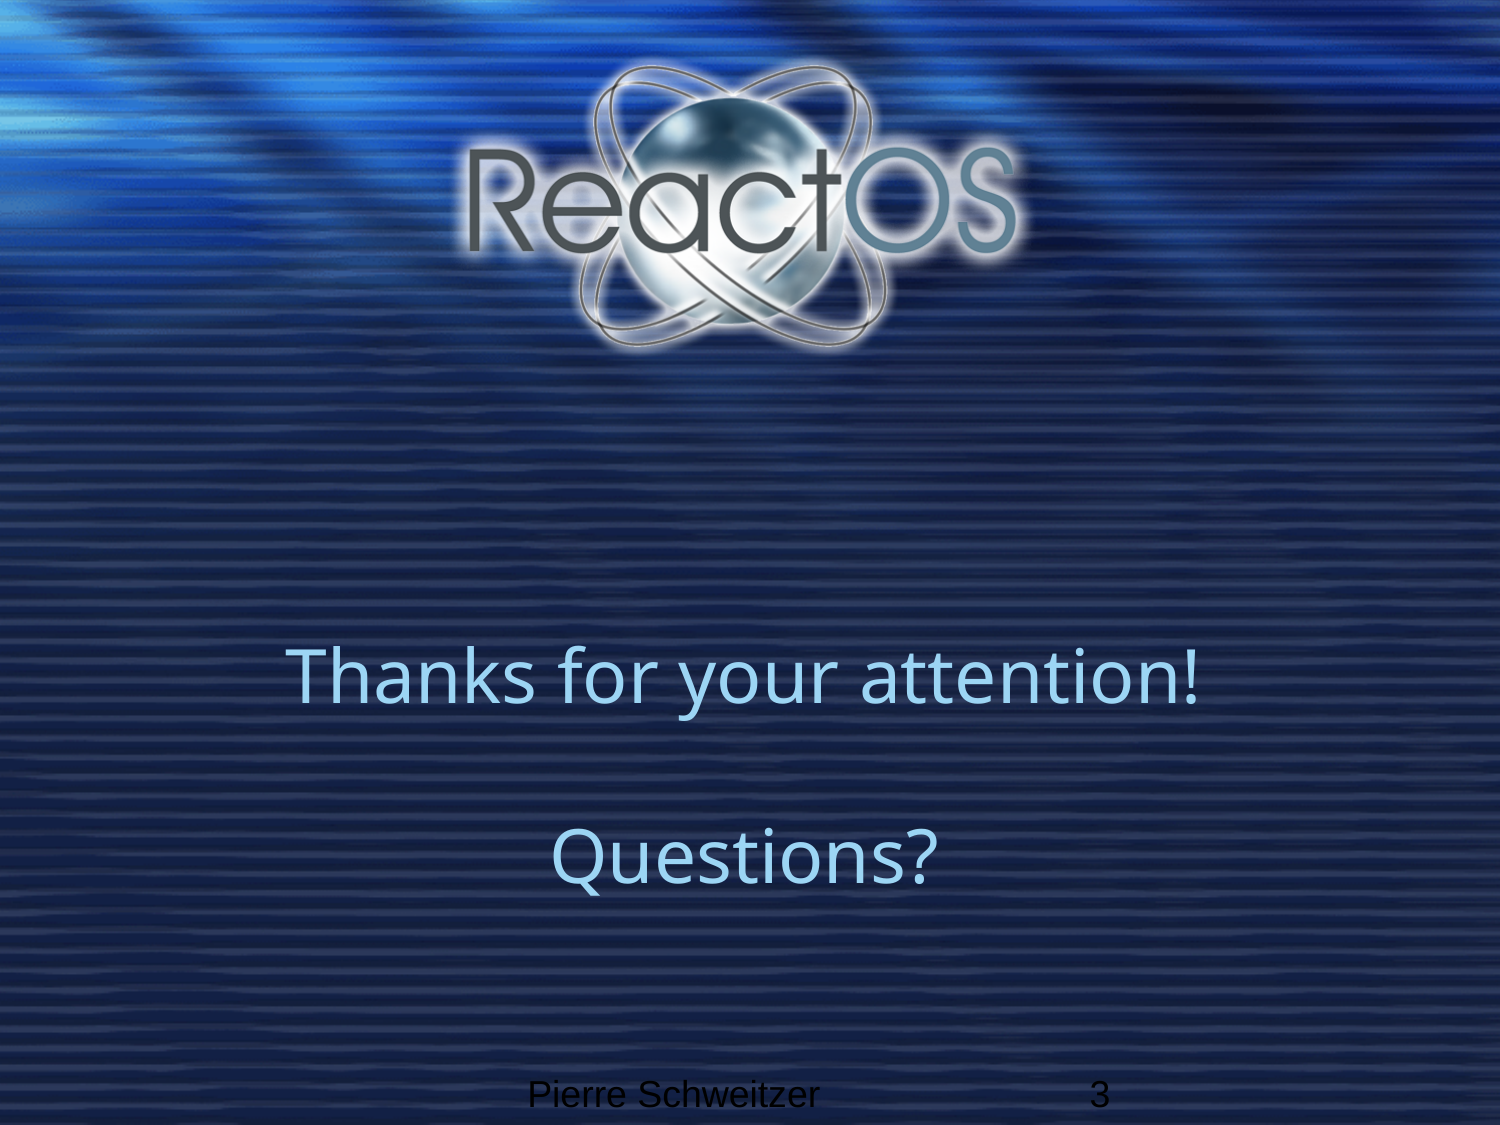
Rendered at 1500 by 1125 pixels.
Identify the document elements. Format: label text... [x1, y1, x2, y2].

title Thanks for your attention! Questions? [64, 586, 1424, 941]
picture [0, 0, 1500, 1125]
